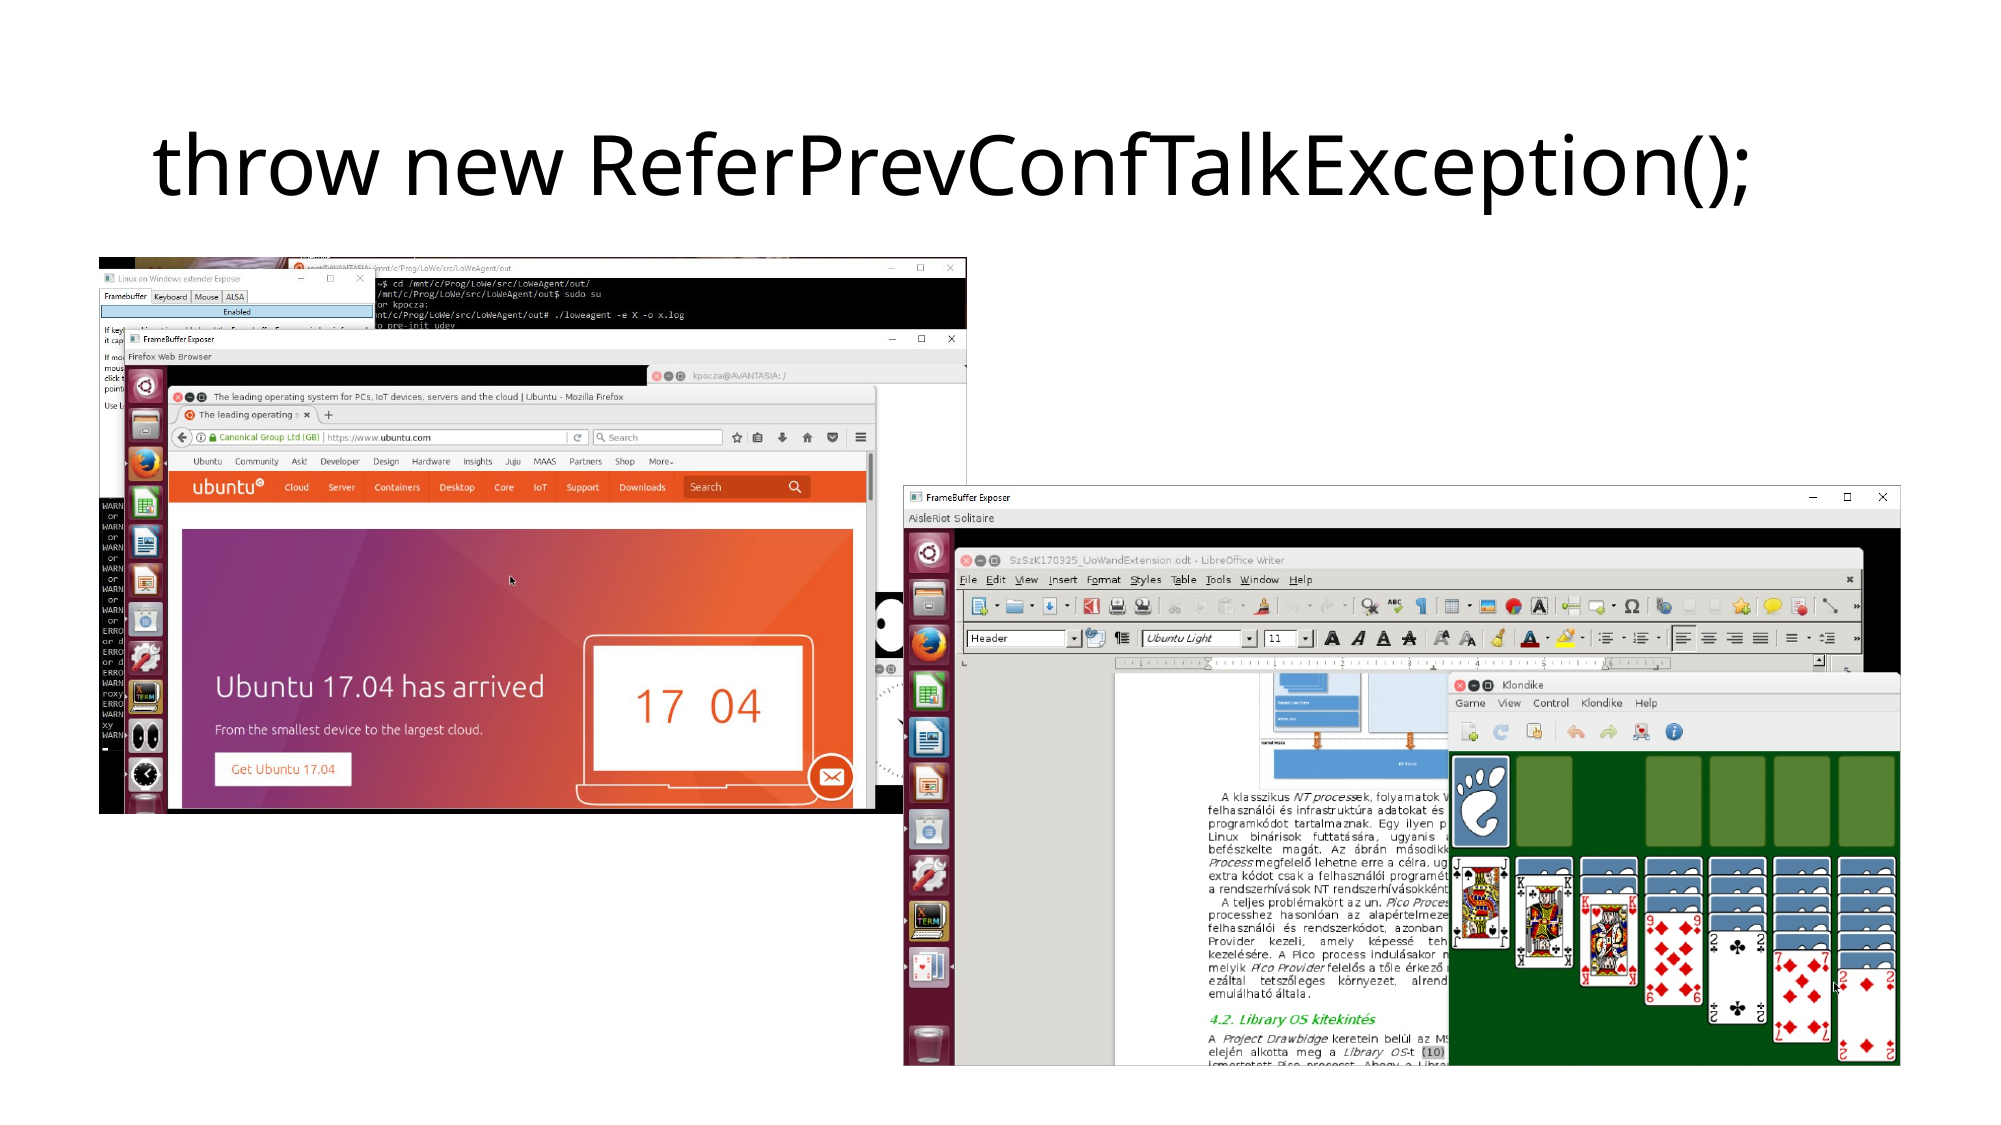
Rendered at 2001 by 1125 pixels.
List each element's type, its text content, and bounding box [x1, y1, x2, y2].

picture [99, 257, 1901, 1066]
title throw new ReferPrevConfTalkException(); [137, 59, 1863, 278]
